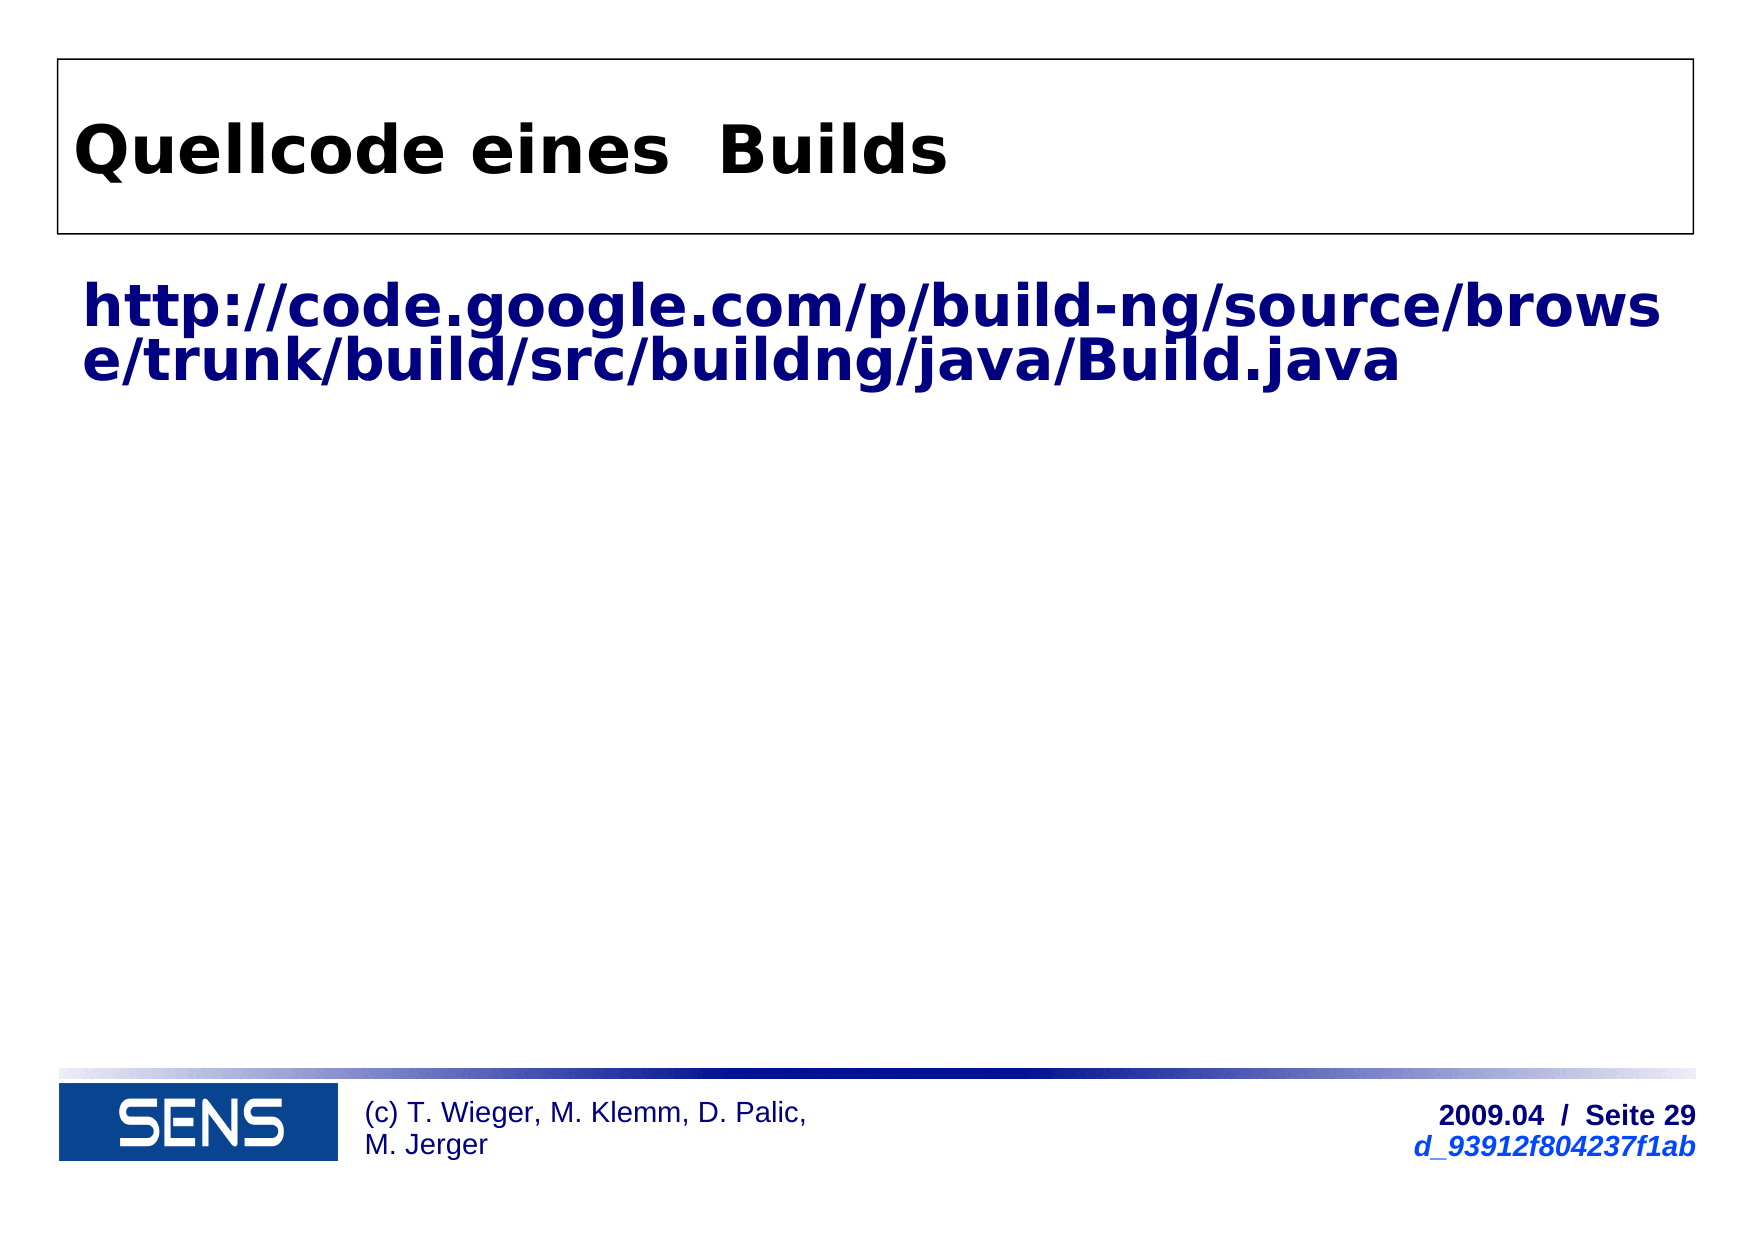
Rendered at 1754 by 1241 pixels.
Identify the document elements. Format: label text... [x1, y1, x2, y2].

picture [59, 1068, 1696, 1079]
picture [59, 1083, 338, 1161]
title Quellcode eines Builds [73, 61, 1693, 241]
list http://code.google.com/p/build-ng/source/browse/trunk/build/src/buildng/java/Build.java [71, 272, 1693, 1038]
